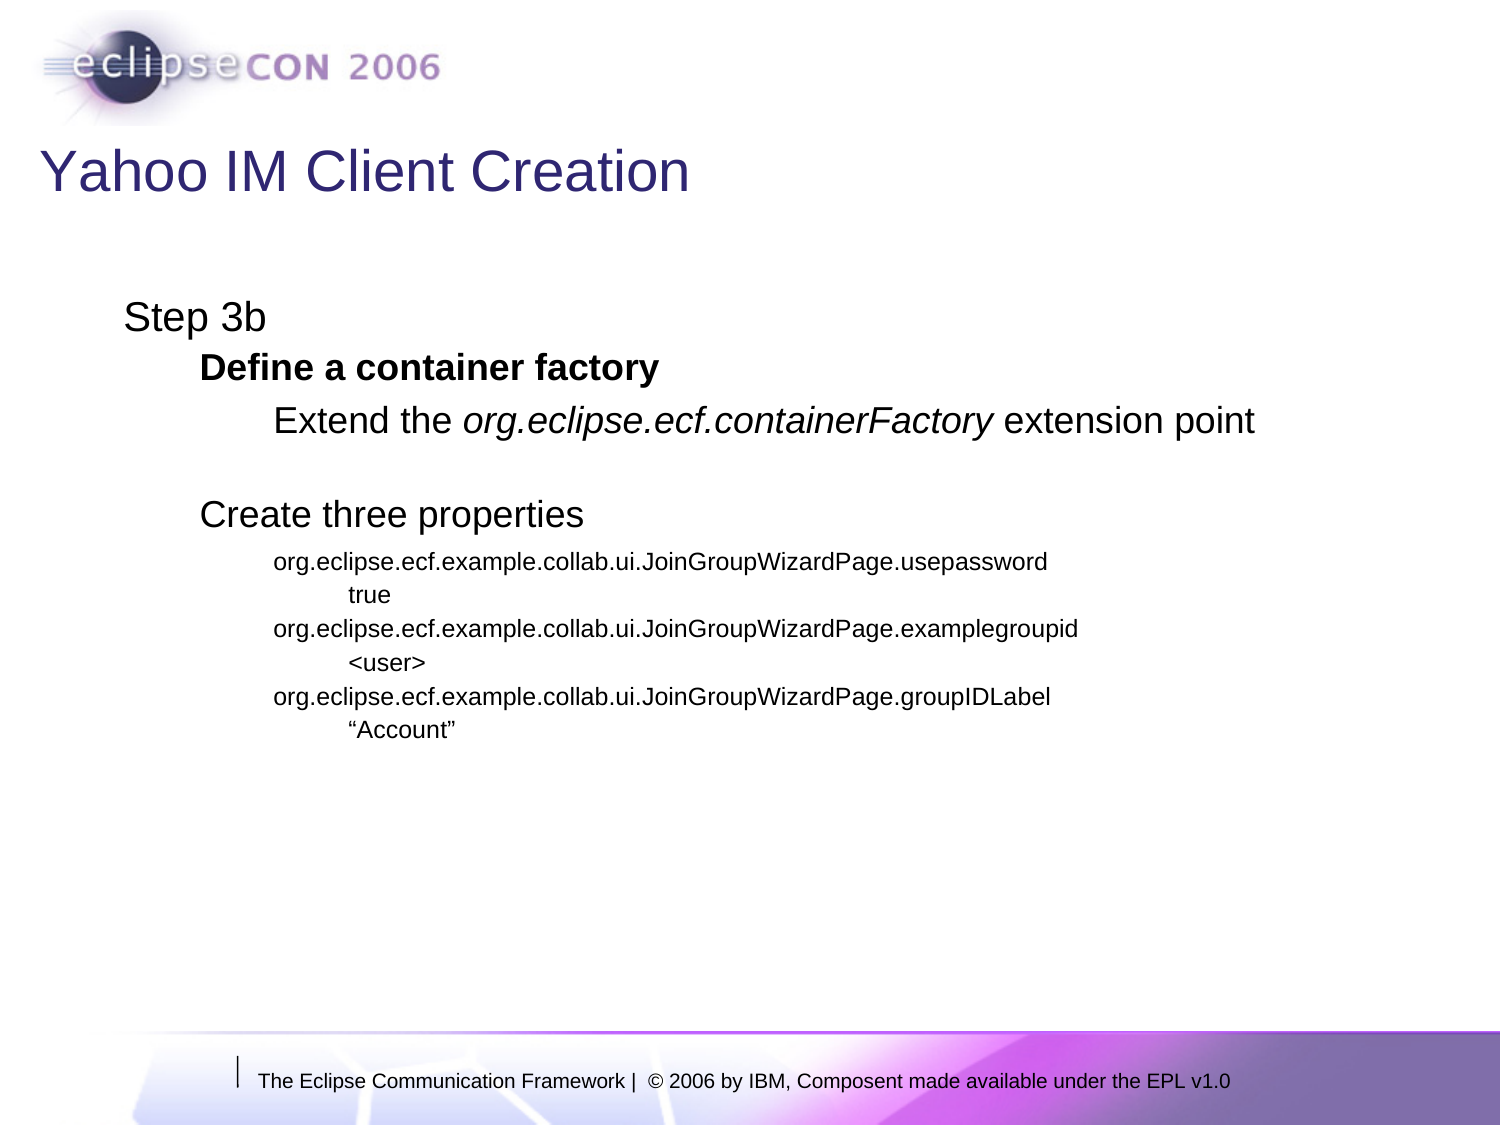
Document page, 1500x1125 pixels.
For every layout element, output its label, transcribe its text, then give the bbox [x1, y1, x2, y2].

picture [0, 1031, 1500, 1125]
title Yahoo IM Client Creation [25, 142, 1378, 225]
picture [31, 10, 1040, 126]
list Step 3b Define a container factory Extend the org.eclipse.ecf.containerFactory extension point Create three properties org.eclipse.ecf.example.collab.ui.JoinGroupWizardPage.usepassword true org.eclipse.ecf.example.collab.ui.JoinGroupWizardPage.examplegroupid <user> org.eclipse.ecf.example.collab.ui.JoinGroupWizardPage.groupIDLabel “Account” [108, 291, 1378, 932]
